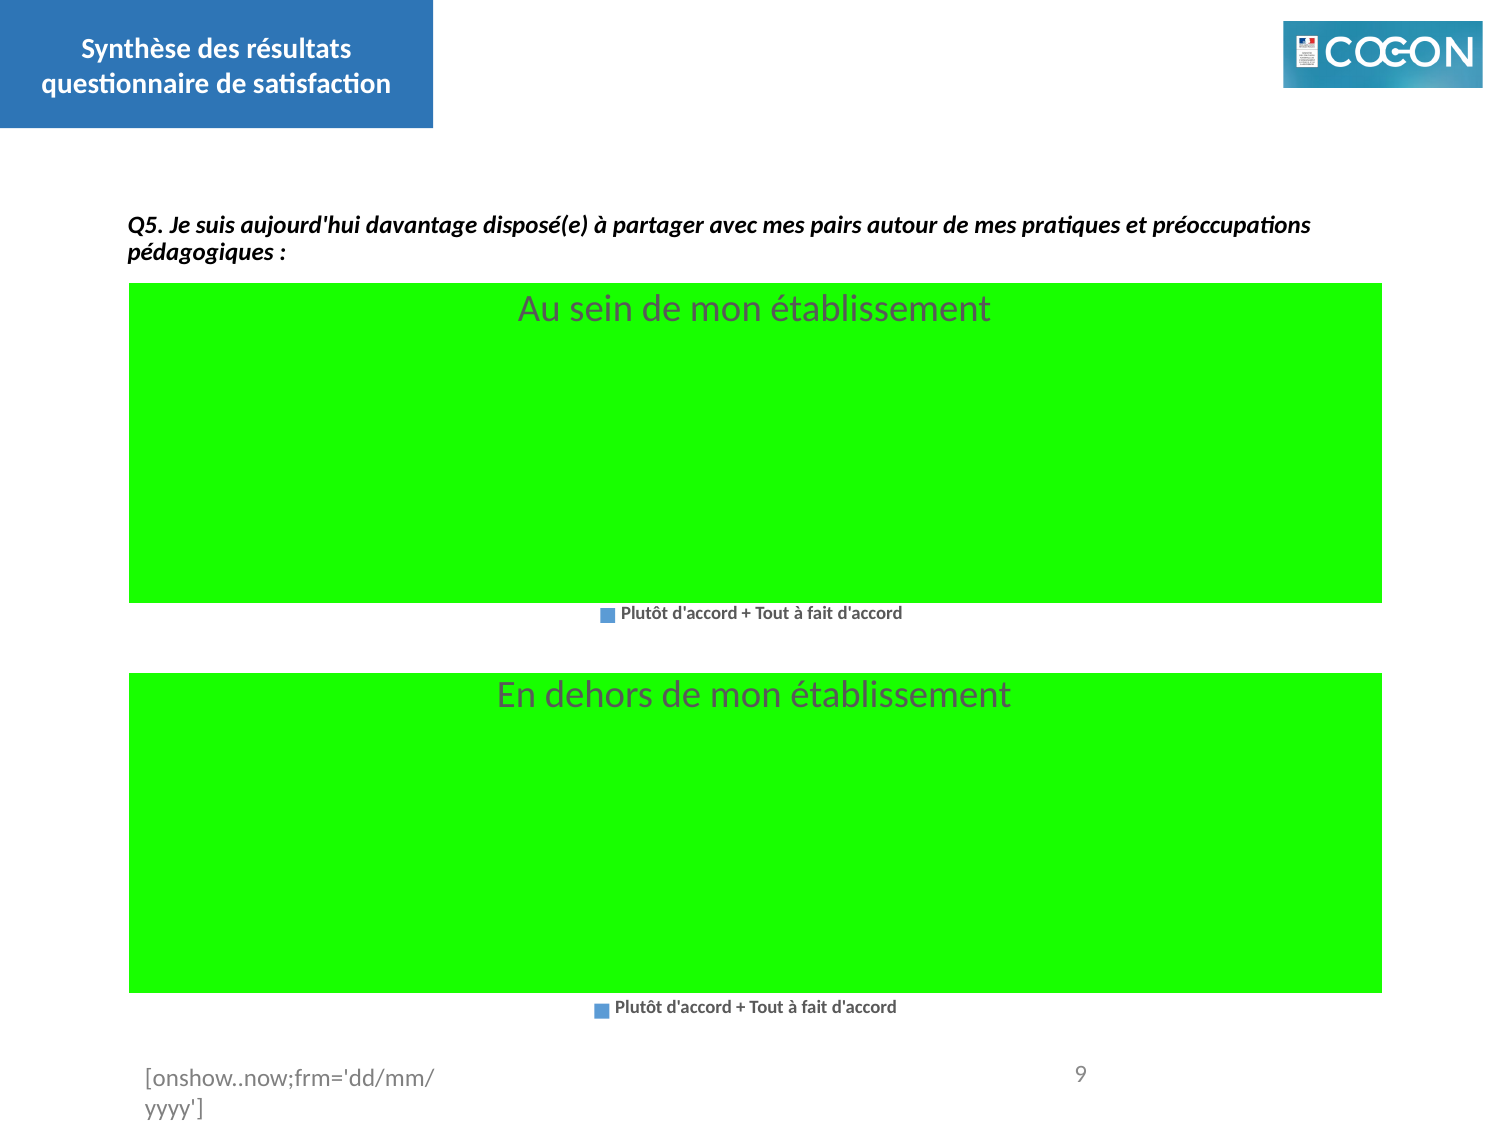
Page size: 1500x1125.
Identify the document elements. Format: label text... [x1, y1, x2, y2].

text_box Plutôt d'accord + Tout à fait d'accord [615, 999, 989, 1031]
text_box Plutôt d'accord + Tout à fait d'accord [621, 605, 995, 636]
text_box <numéro> [1059, 1042, 1397, 1103]
text_box En dehors de mon établissement [496, 678, 1014, 727]
picture [1283, 21, 1483, 88]
picture [129, 283, 1382, 603]
picture [129, 673, 1382, 993]
text_box Synthèse des résultats questionnaire de satisfaction [0, 0, 434, 129]
text_box Au sein de mon établissement [517, 292, 993, 341]
text_box [594, 1003, 610, 1019]
text_box [onshow..now;frm='dd/mm/yyyy'] [129, 1053, 468, 1114]
text_box Q5. Je suis aujourd'hui davantage disposé(e) à partager avec mes pairs autour de mes pratiques et préoccupations pédagogiques : [112, 204, 1407, 283]
text_box [600, 608, 616, 623]
